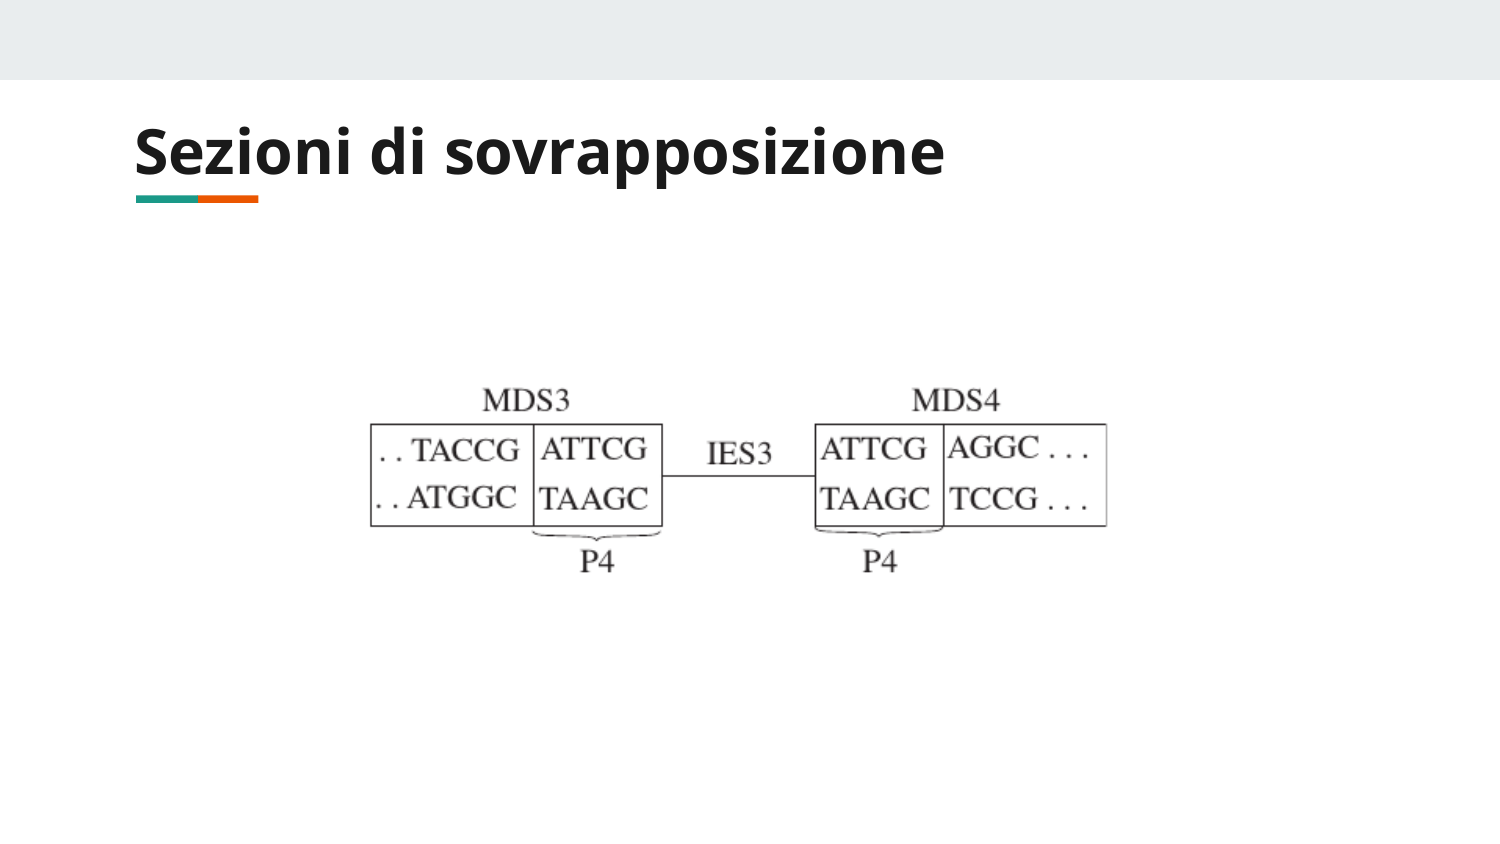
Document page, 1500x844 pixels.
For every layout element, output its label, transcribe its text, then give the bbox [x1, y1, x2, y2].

title Sezioni di sovrapposizione [119, 96, 1381, 185]
picture [347, 355, 1153, 596]
